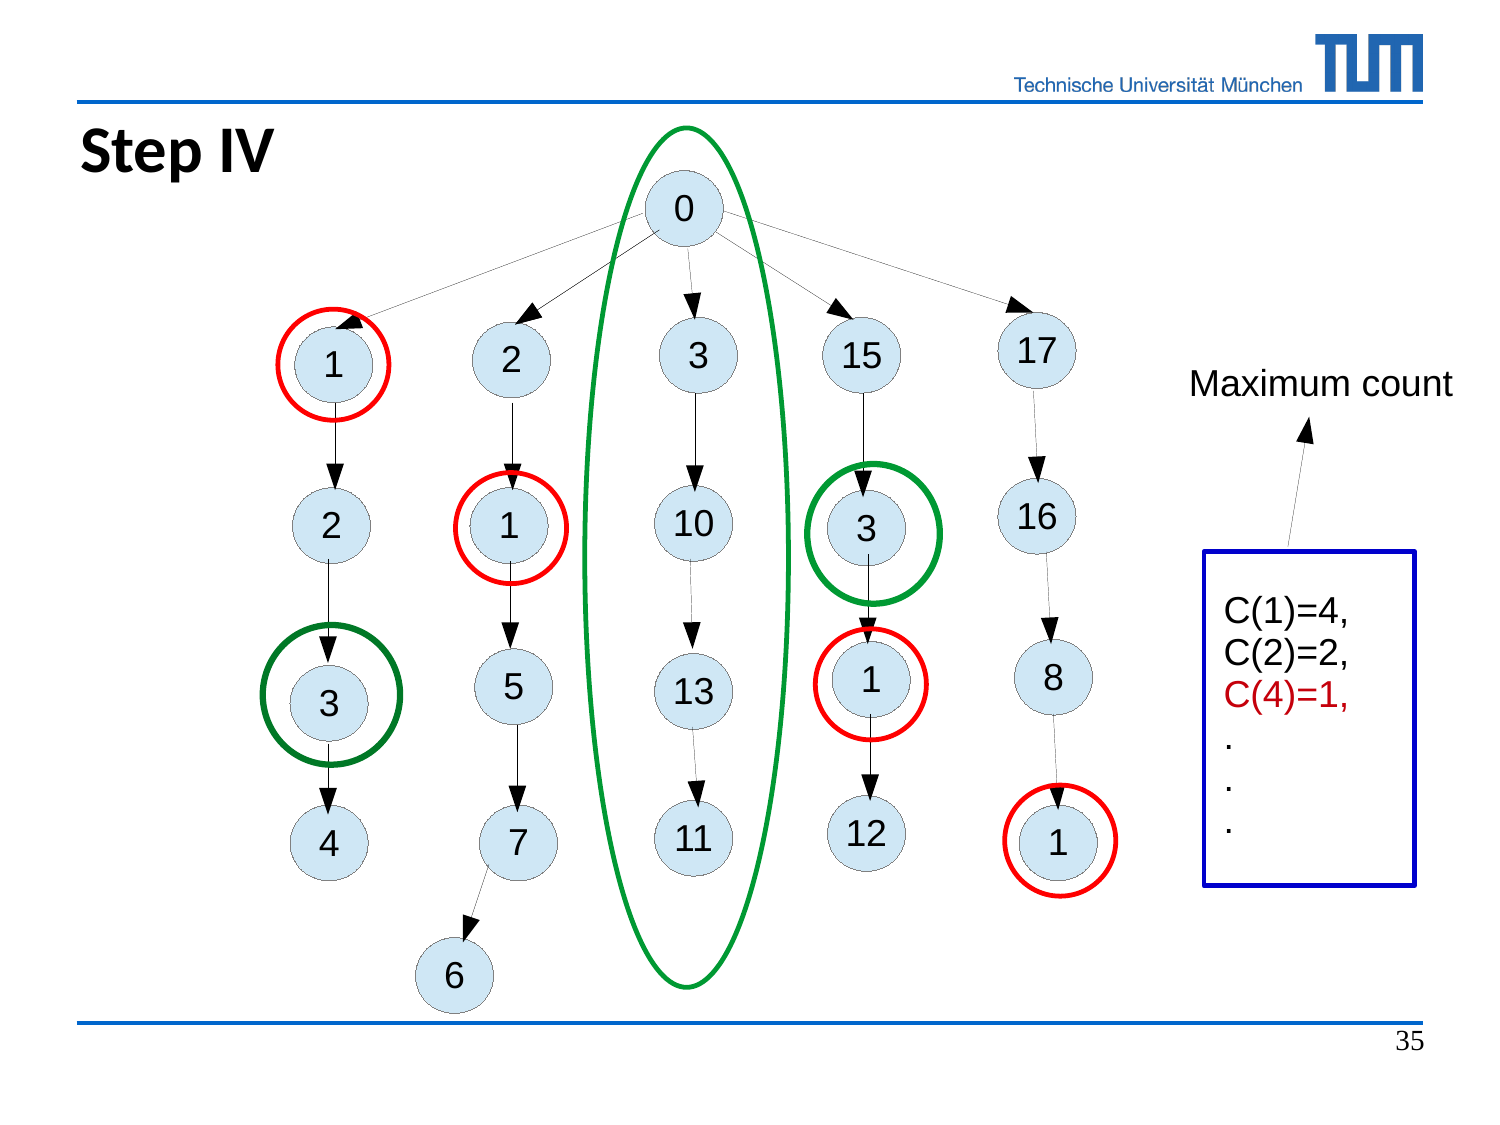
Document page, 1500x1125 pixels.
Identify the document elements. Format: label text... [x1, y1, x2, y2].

text_box 5 [474, 648, 553, 725]
title Step IV [634, 131, 740, 200]
text_box 10 [654, 485, 733, 562]
text_box C(1)=4, C(2)=2, C(4)=1, . . . [1208, 582, 1412, 850]
text_box 11 [654, 800, 733, 877]
text_box C(1)=4, C(2)=2, C(4)=1, . . . [1417, 582, 1427, 850]
text_box 8 [1014, 639, 1093, 716]
text_box 0 [645, 170, 724, 247]
text_box 1 [294, 326, 373, 403]
text_box 15 [822, 317, 901, 394]
text_box 4 [290, 805, 369, 881]
text_box 1 [1019, 805, 1098, 881]
text_box 1 [832, 641, 911, 718]
text_box 1 [469, 487, 549, 564]
text_box 2 [292, 487, 371, 564]
text_box 3 [827, 490, 906, 566]
text_box 2 [472, 322, 551, 398]
text_box 3 [289, 665, 369, 742]
text_box 16 [997, 478, 1077, 555]
text_box 6 [415, 937, 494, 1014]
picture [1014, 34, 1423, 92]
text_box 7 [479, 805, 558, 881]
text_box Maximum count [1174, 355, 1469, 412]
text_box 12 [827, 795, 906, 872]
text_box 3 [659, 317, 738, 394]
title Step IV [80, 112, 1419, 200]
text_box 17 [997, 312, 1077, 389]
text_box 13 [654, 653, 733, 730]
